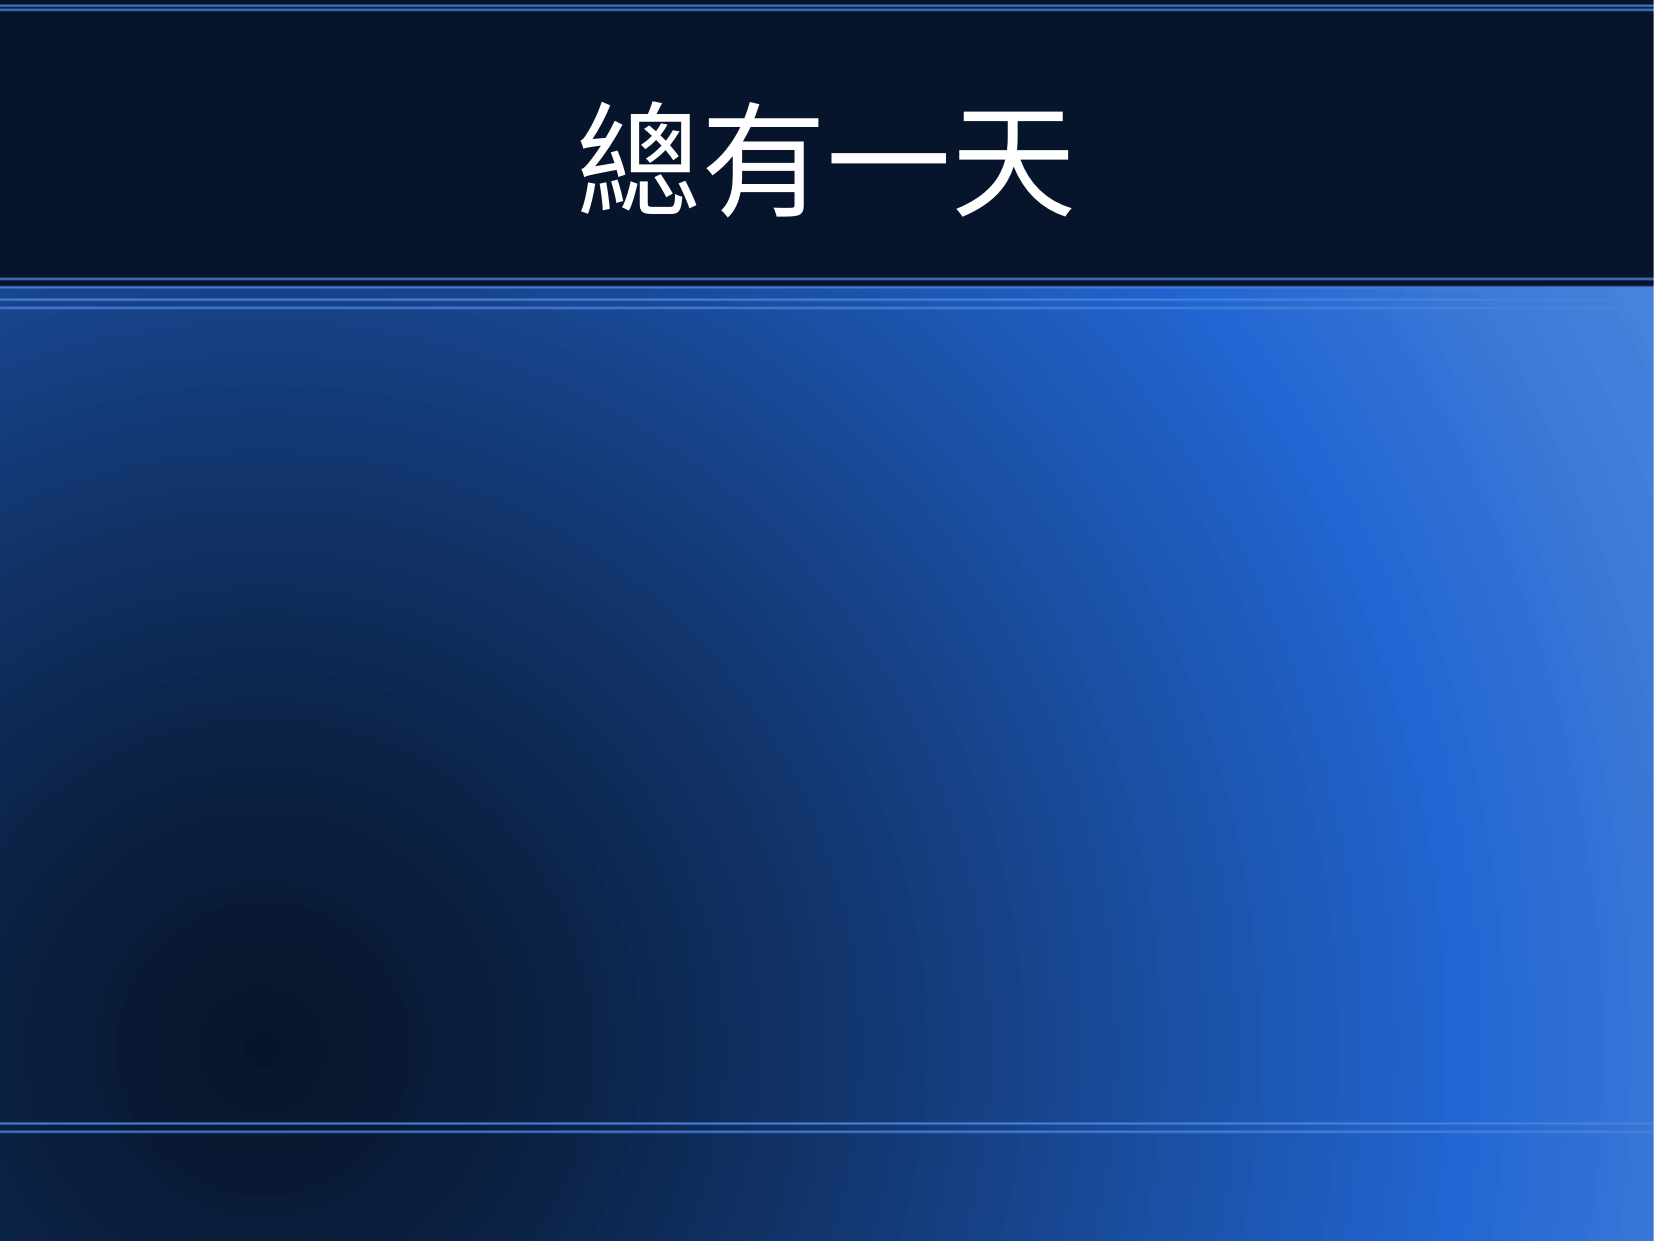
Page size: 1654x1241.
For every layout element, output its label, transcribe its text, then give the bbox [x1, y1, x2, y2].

picture [0, 0, 1654, 1241]
title 總有一天 [82, 49, 1571, 257]
